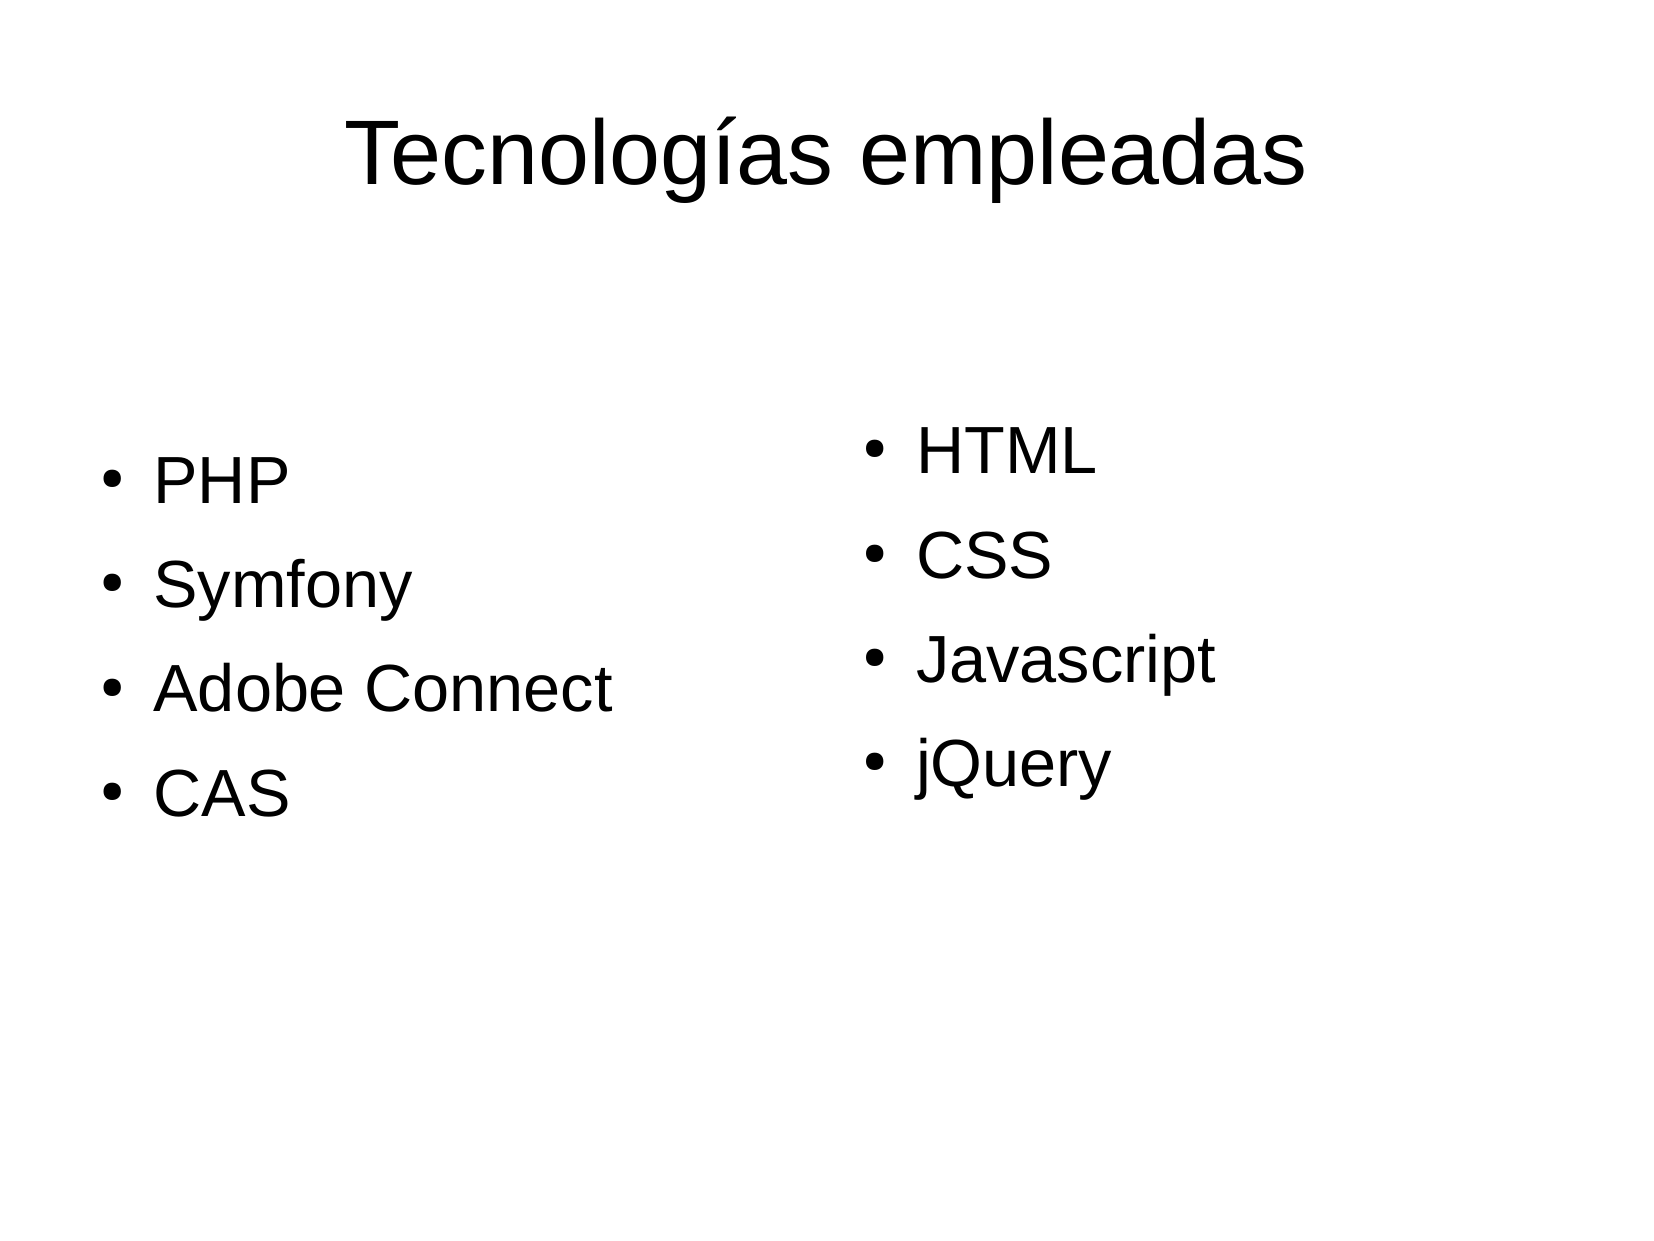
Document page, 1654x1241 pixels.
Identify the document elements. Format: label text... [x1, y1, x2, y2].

list PHP Symfony Adobe Connect CAS [82, 442, 809, 1109]
title Tecnologías empleadas [82, 49, 1571, 257]
list HTML CSS Javascript jQuery [845, 413, 1572, 1109]
